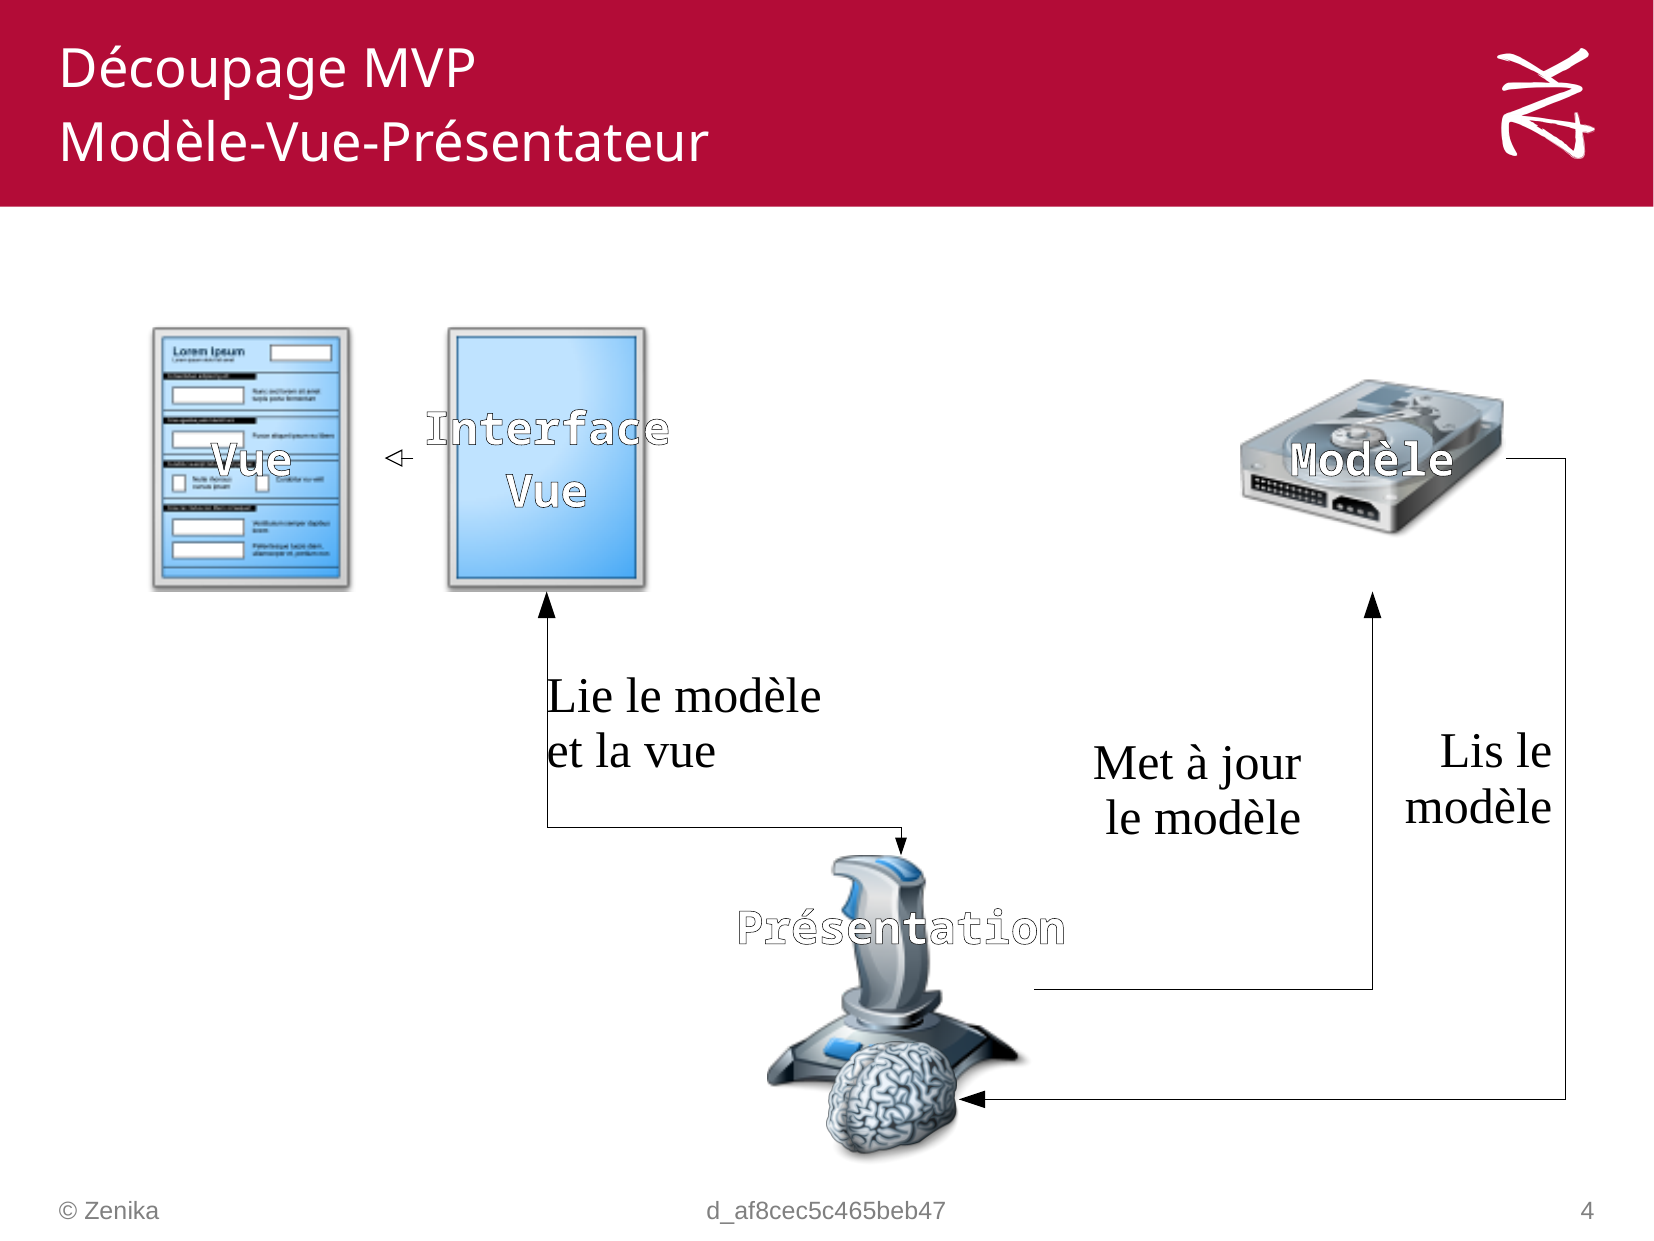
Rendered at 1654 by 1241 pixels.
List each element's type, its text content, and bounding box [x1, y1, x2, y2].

picture [413, 324, 681, 592]
picture [1239, 324, 1506, 592]
title Découpage MVP Modèle-Vue-Présentateur [59, 29, 1595, 178]
picture [767, 855, 1035, 1166]
picture [118, 324, 385, 592]
